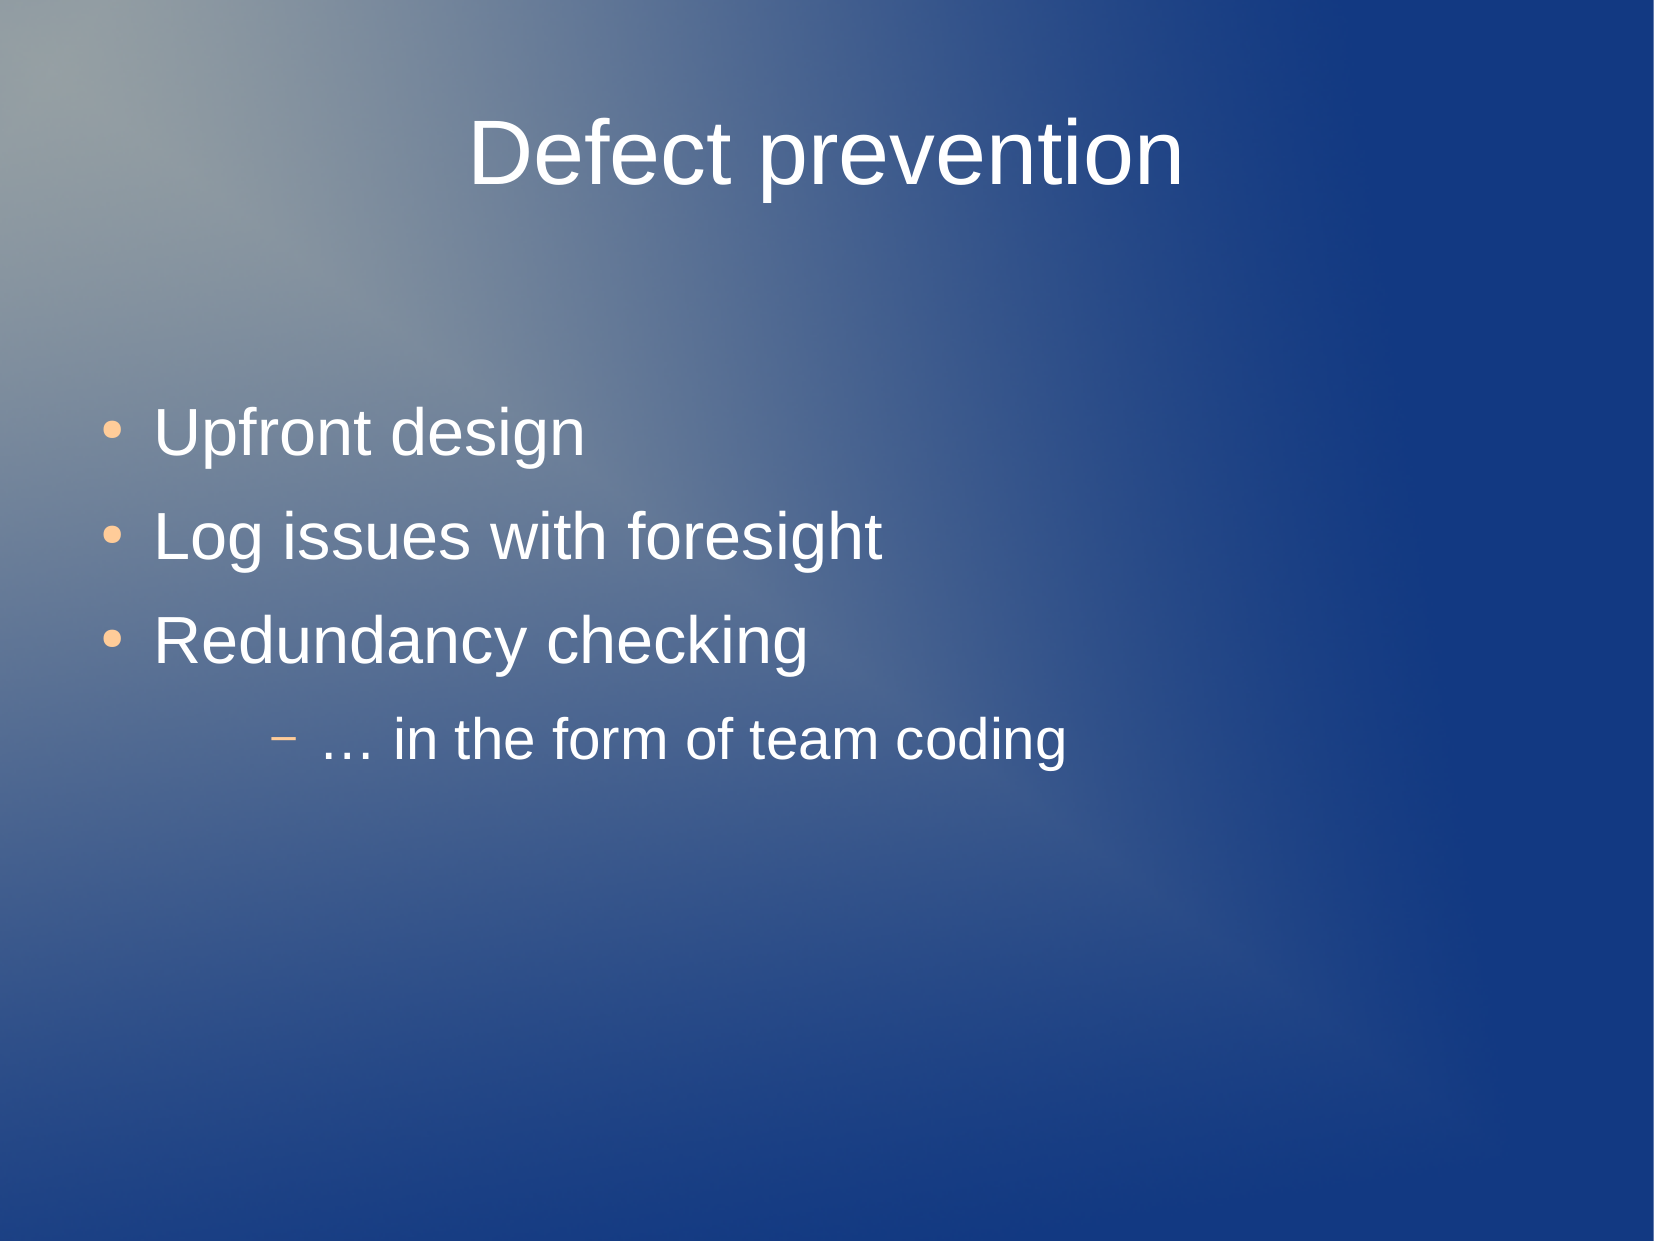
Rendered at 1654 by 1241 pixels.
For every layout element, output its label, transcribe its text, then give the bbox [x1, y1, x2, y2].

list Upfront design Log issues with foresight Redundancy checking … in the form of team coding [82, 290, 1571, 773]
picture [0, 0, 1654, 1241]
title Defect prevention [82, 56, 1571, 250]
